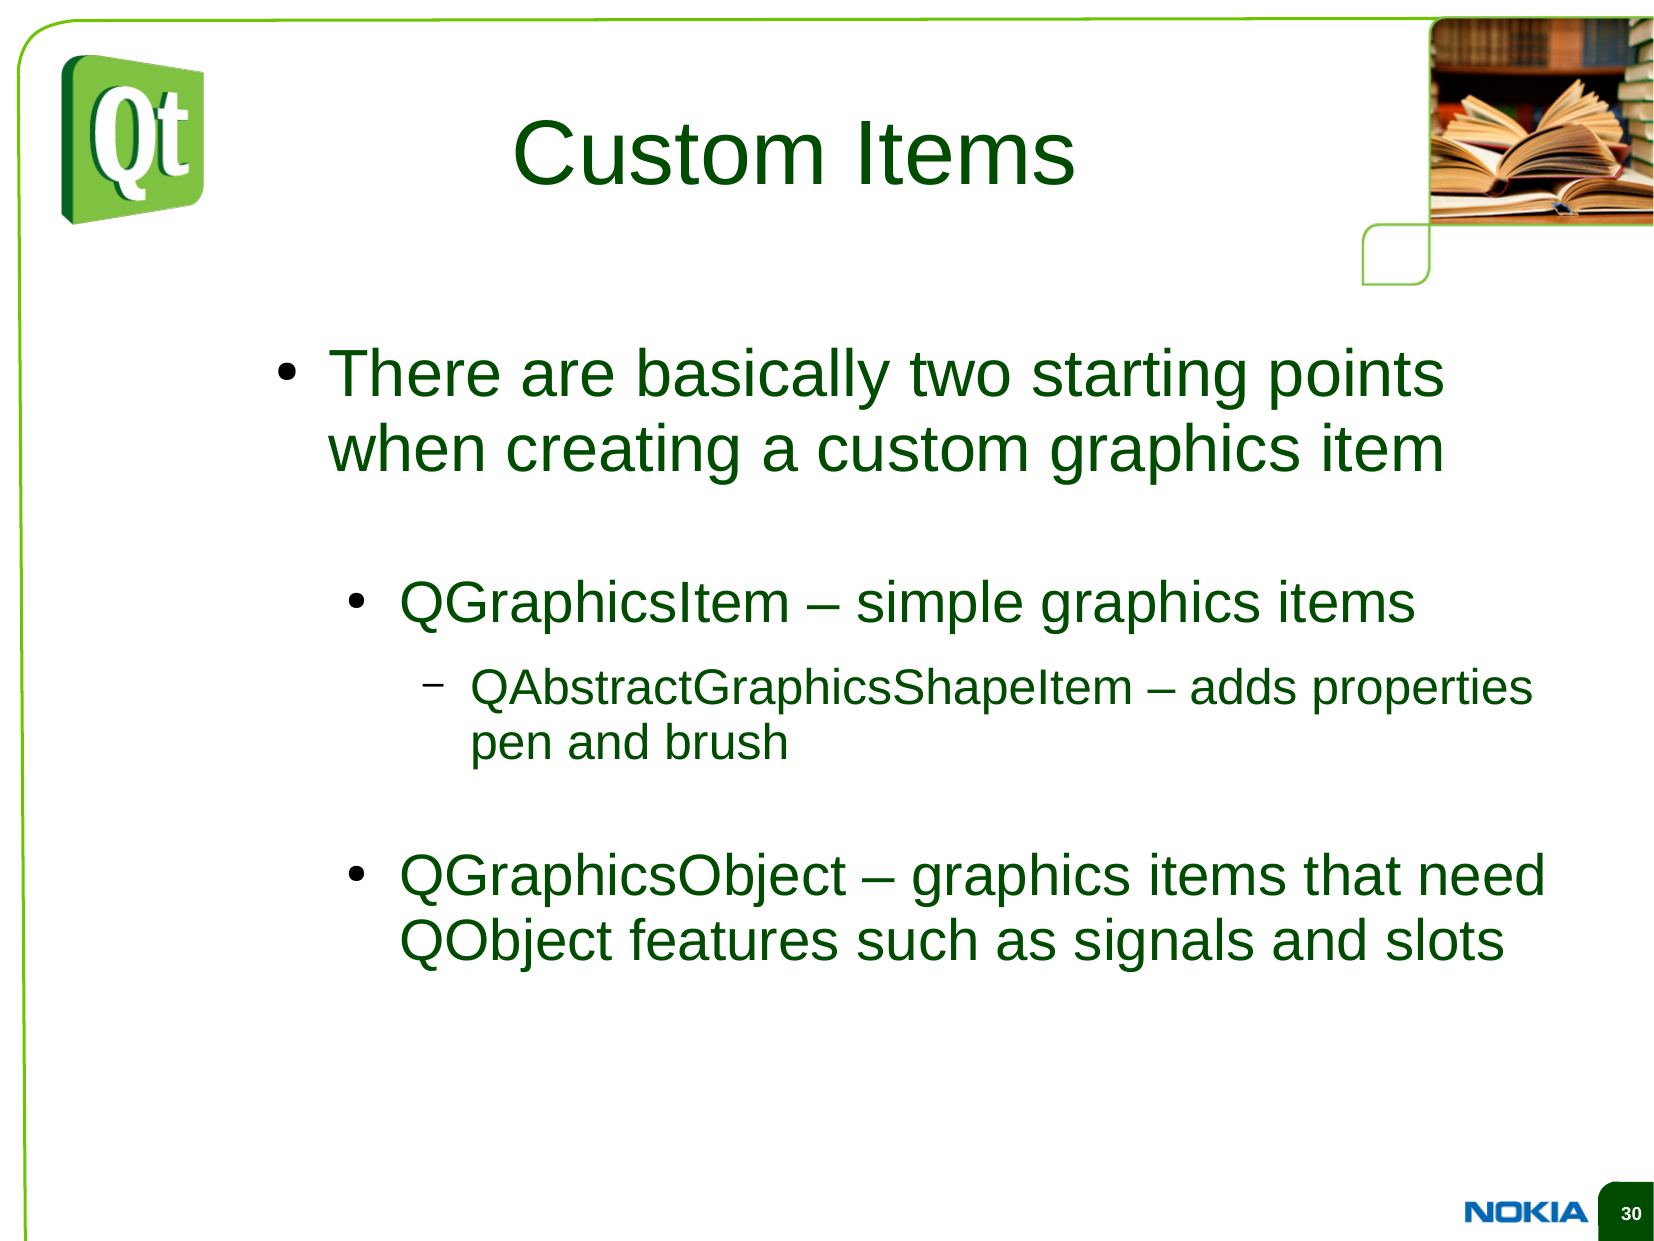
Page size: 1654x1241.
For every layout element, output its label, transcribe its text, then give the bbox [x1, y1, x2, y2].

picture [1338, 5, 1654, 306]
picture [61, 55, 204, 225]
list There are basically two starting points when creating a custom graphics item QGraphicsItem – simple graphics items QAbstractGraphicsShapeItem – adds properties pen and brush QGraphicsObject – graphics items that need QObject features such as signals and slots [257, 336, 1577, 1156]
picture [1465, 1201, 1589, 1223]
title Custom Items [257, 56, 1333, 250]
